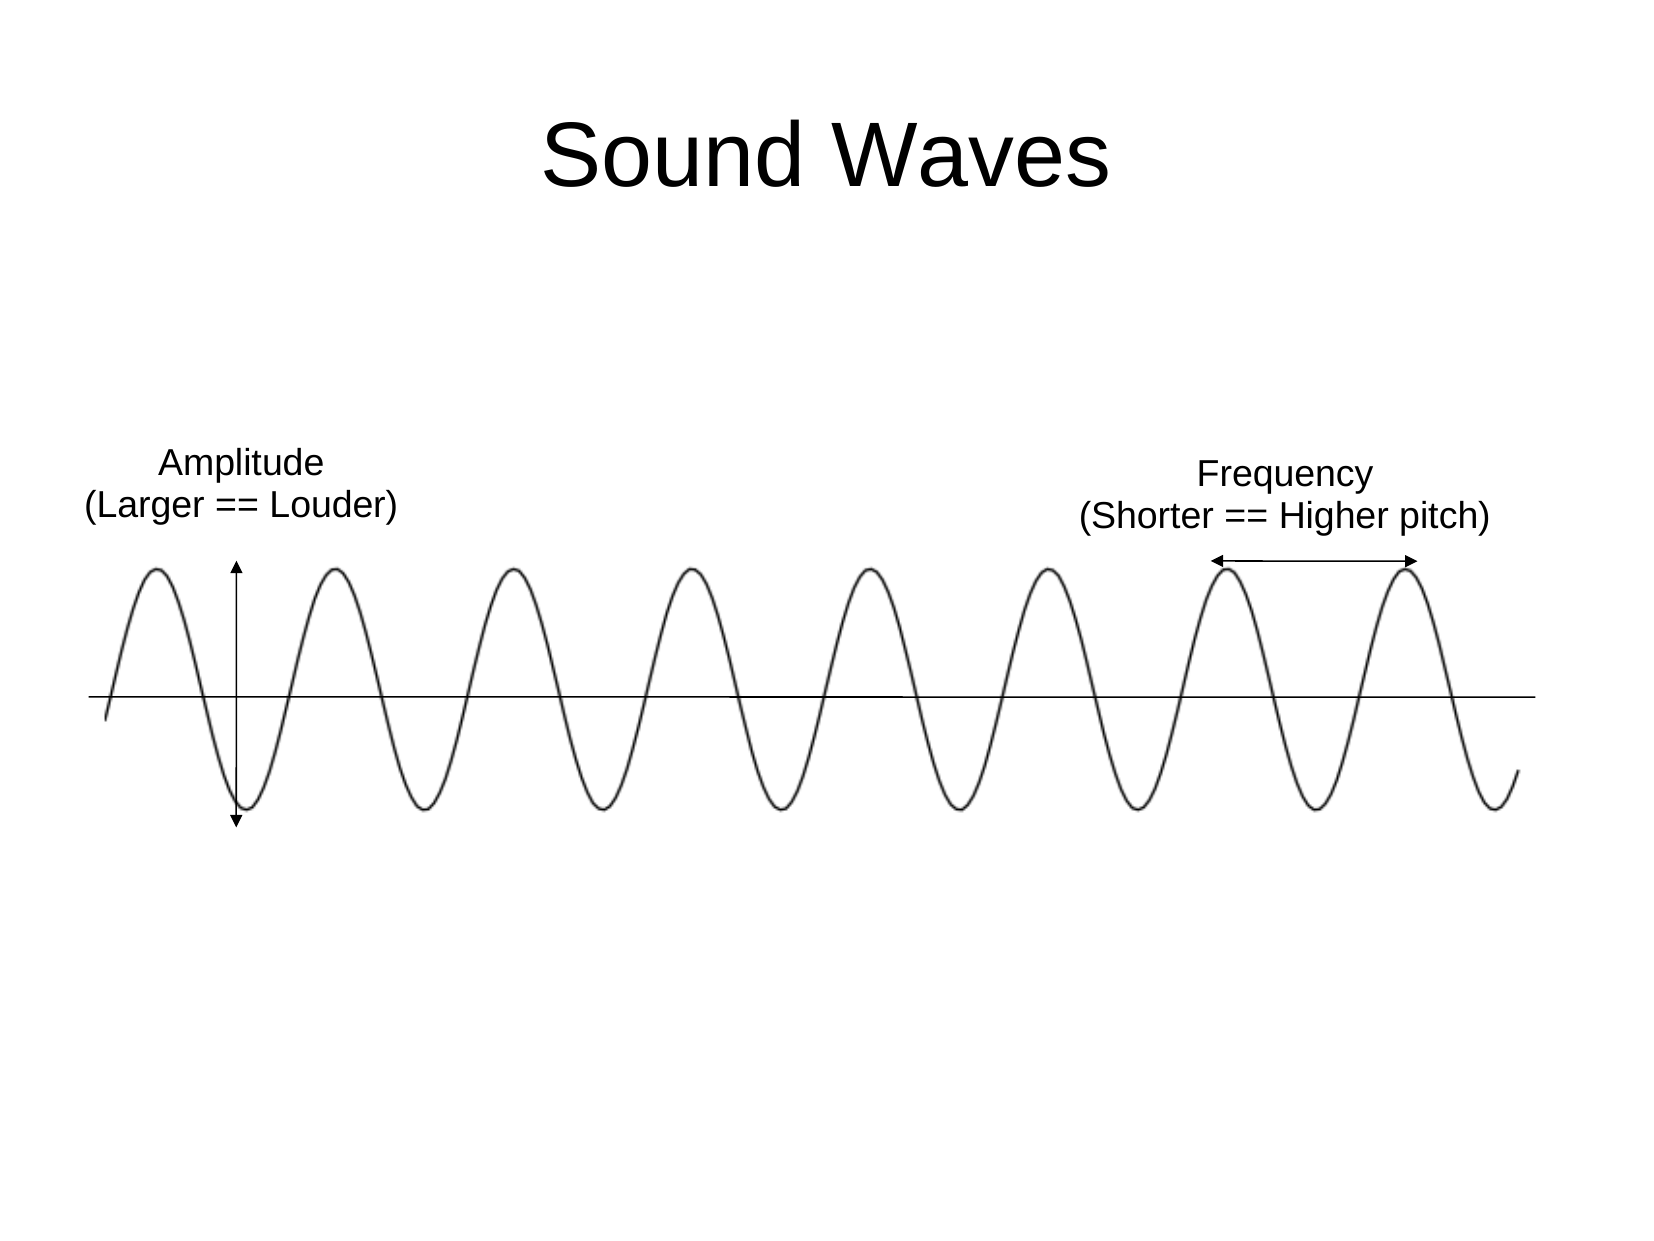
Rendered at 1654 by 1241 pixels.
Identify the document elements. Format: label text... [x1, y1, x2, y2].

text_box Frequency (Shorter == Higher pitch) [1063, 442, 1506, 542]
text_box Amplitude (Larger == Louder) [69, 432, 414, 532]
title Sound Waves [82, 49, 1571, 257]
picture [82, 499, 1571, 900]
